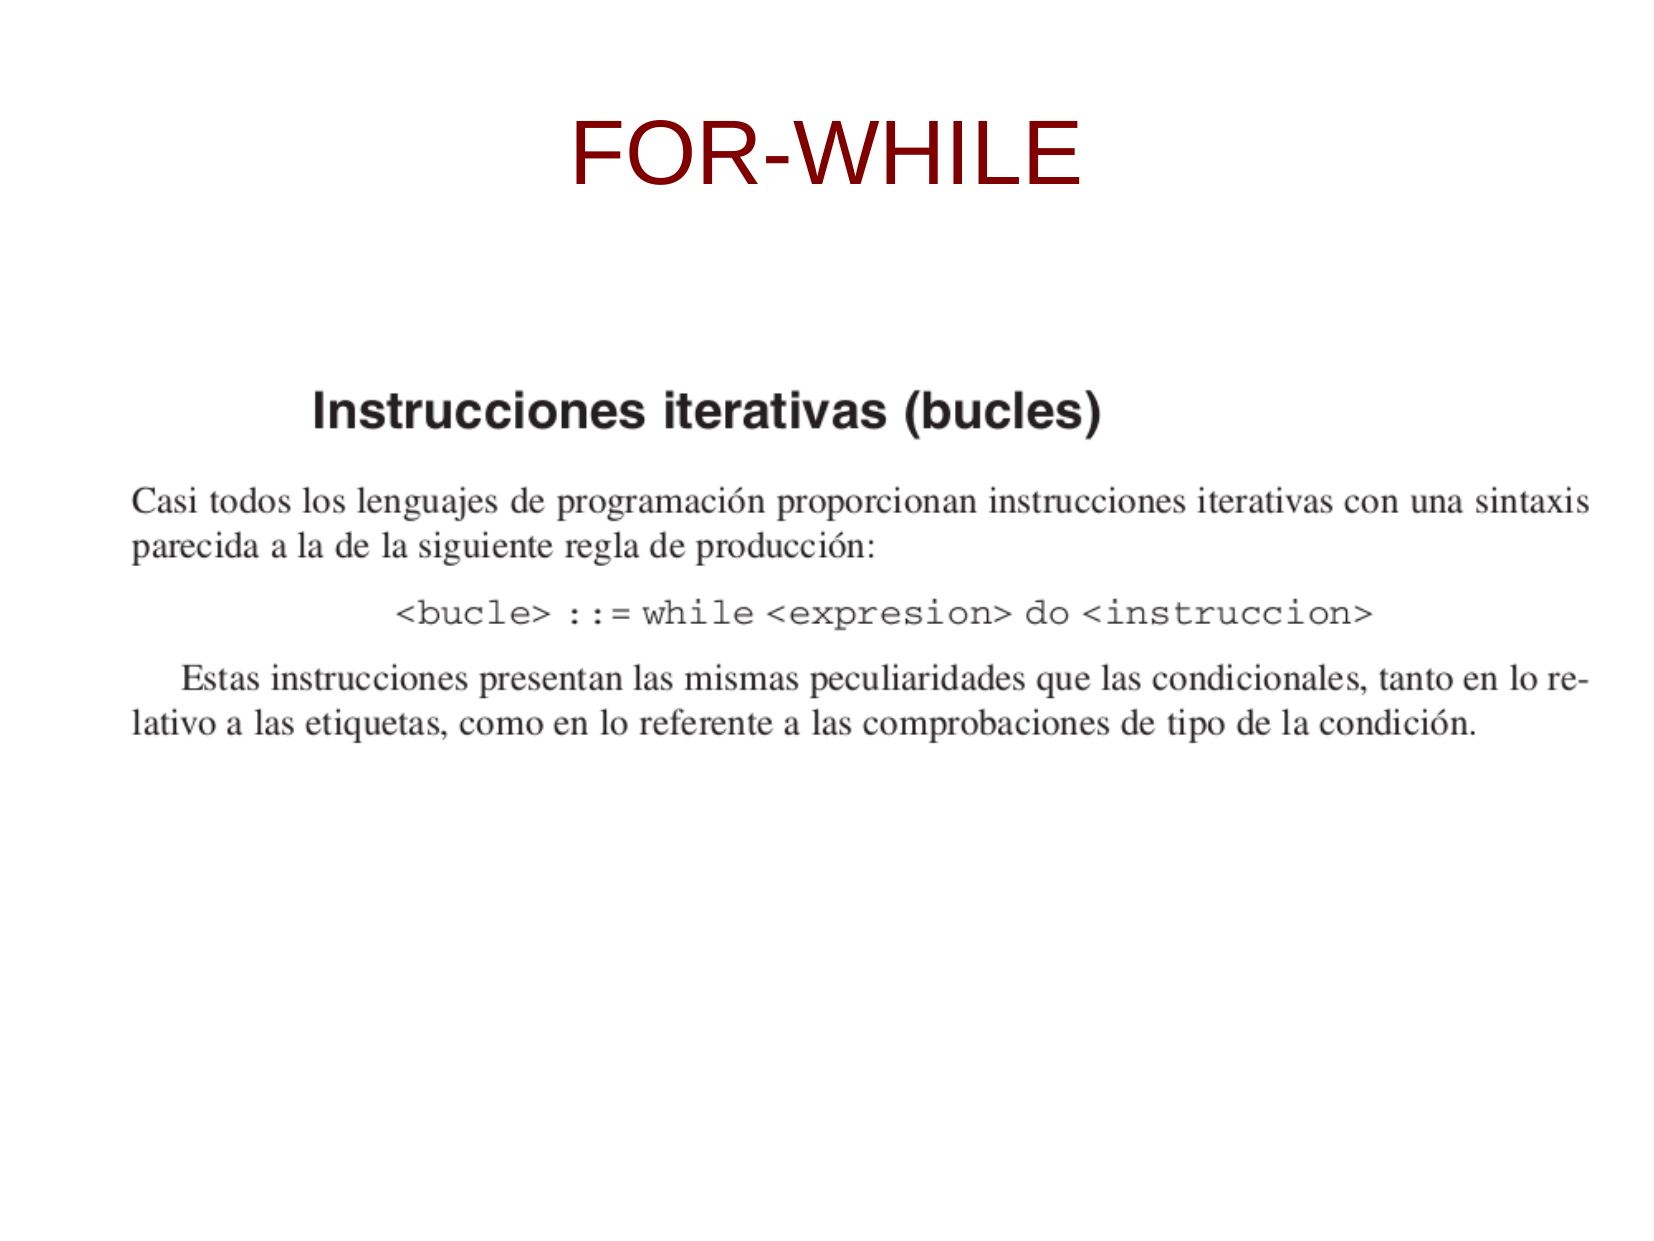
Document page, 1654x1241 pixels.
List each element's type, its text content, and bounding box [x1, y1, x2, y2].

picture [79, 354, 1642, 783]
title FOR-WHILE [82, 49, 1571, 257]
